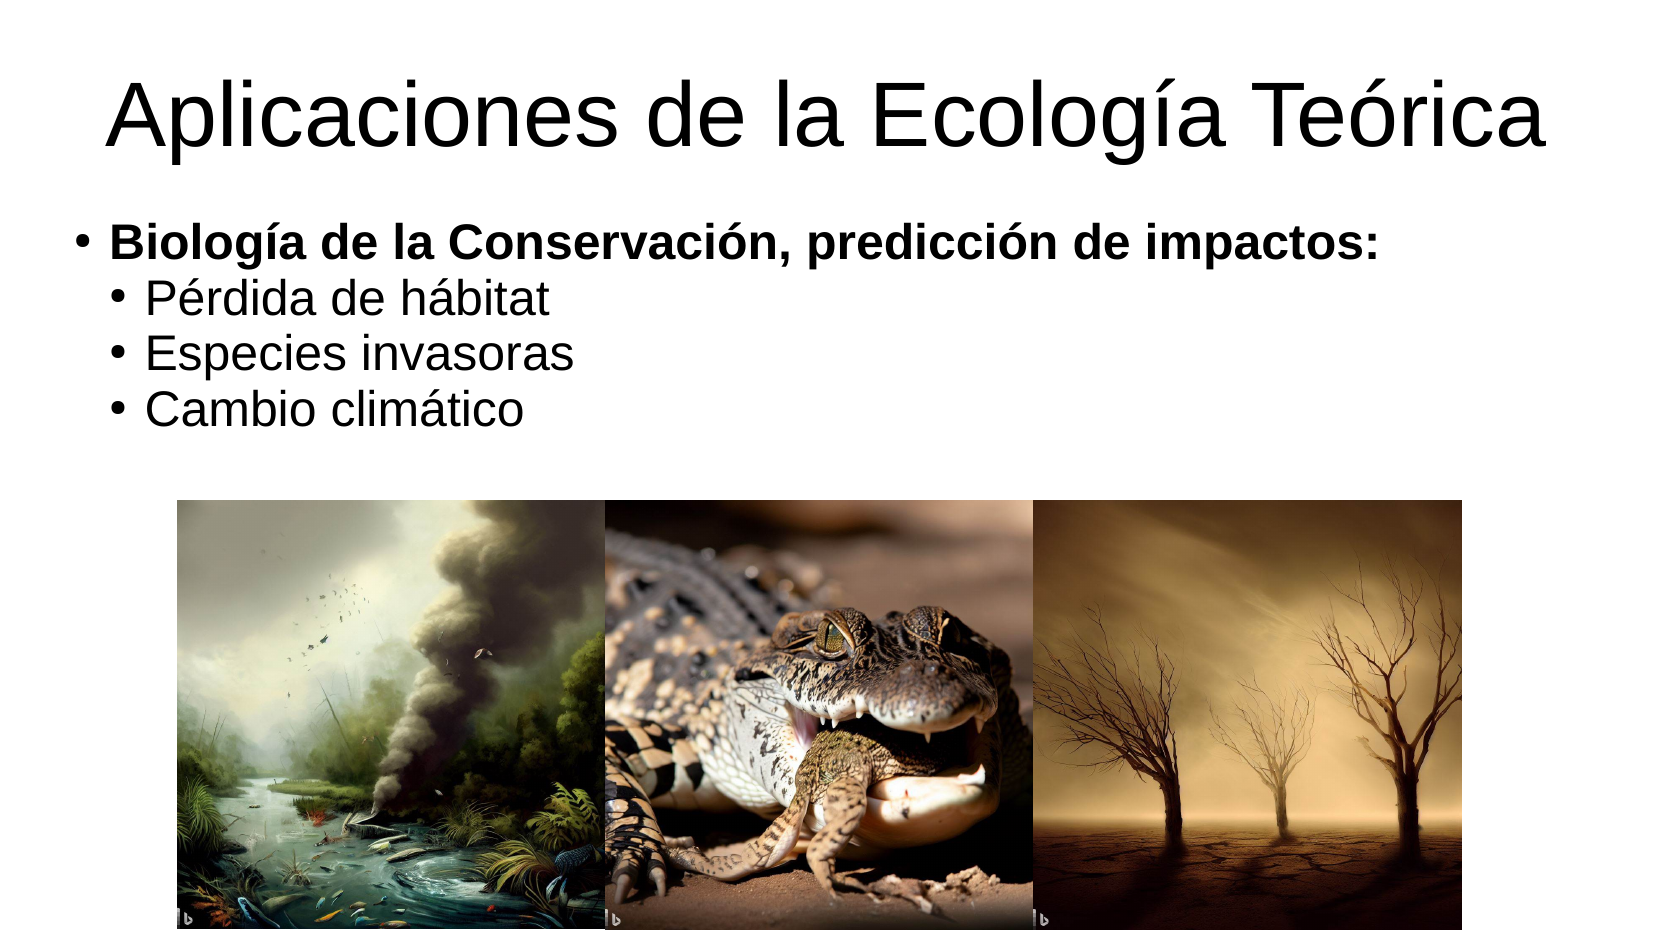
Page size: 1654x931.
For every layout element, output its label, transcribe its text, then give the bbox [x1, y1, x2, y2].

text_box Biología de la Conservación, predicción de impactos: Pérdida de hábitat Especies invasoras Cambio climático [59, 206, 1595, 891]
title Aplicaciones de la Ecología Teórica [82, 37, 1571, 193]
picture [177, 500, 1462, 930]
